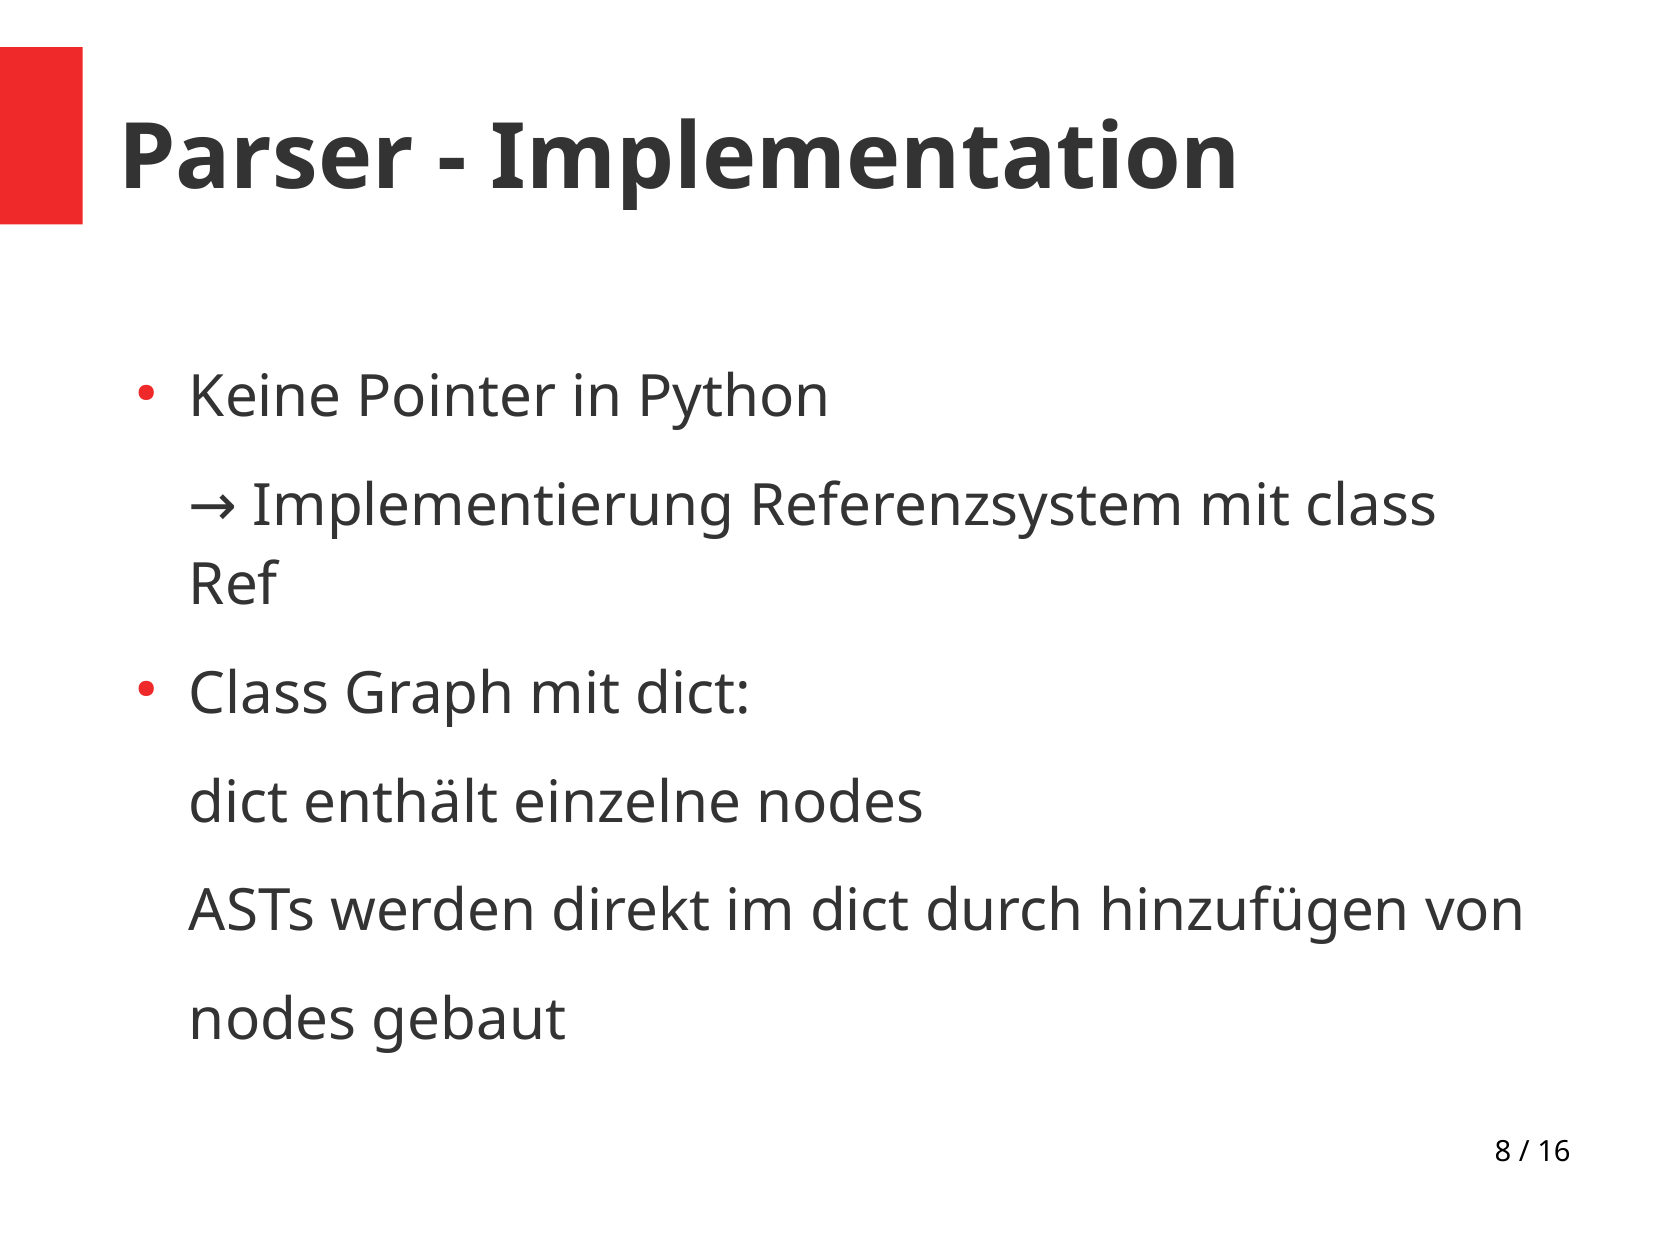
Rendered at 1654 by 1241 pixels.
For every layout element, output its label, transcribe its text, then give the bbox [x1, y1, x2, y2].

title Parser - Implementation [118, 49, 1571, 257]
list Keine Pointer in Python → Implementierung Referenzsystem mit class Ref Class Graph mit dict: dict enthält einzelne nodes ASTs werden direkt im dict durch hinzufügen von nodes gebaut [118, 354, 1536, 1074]
